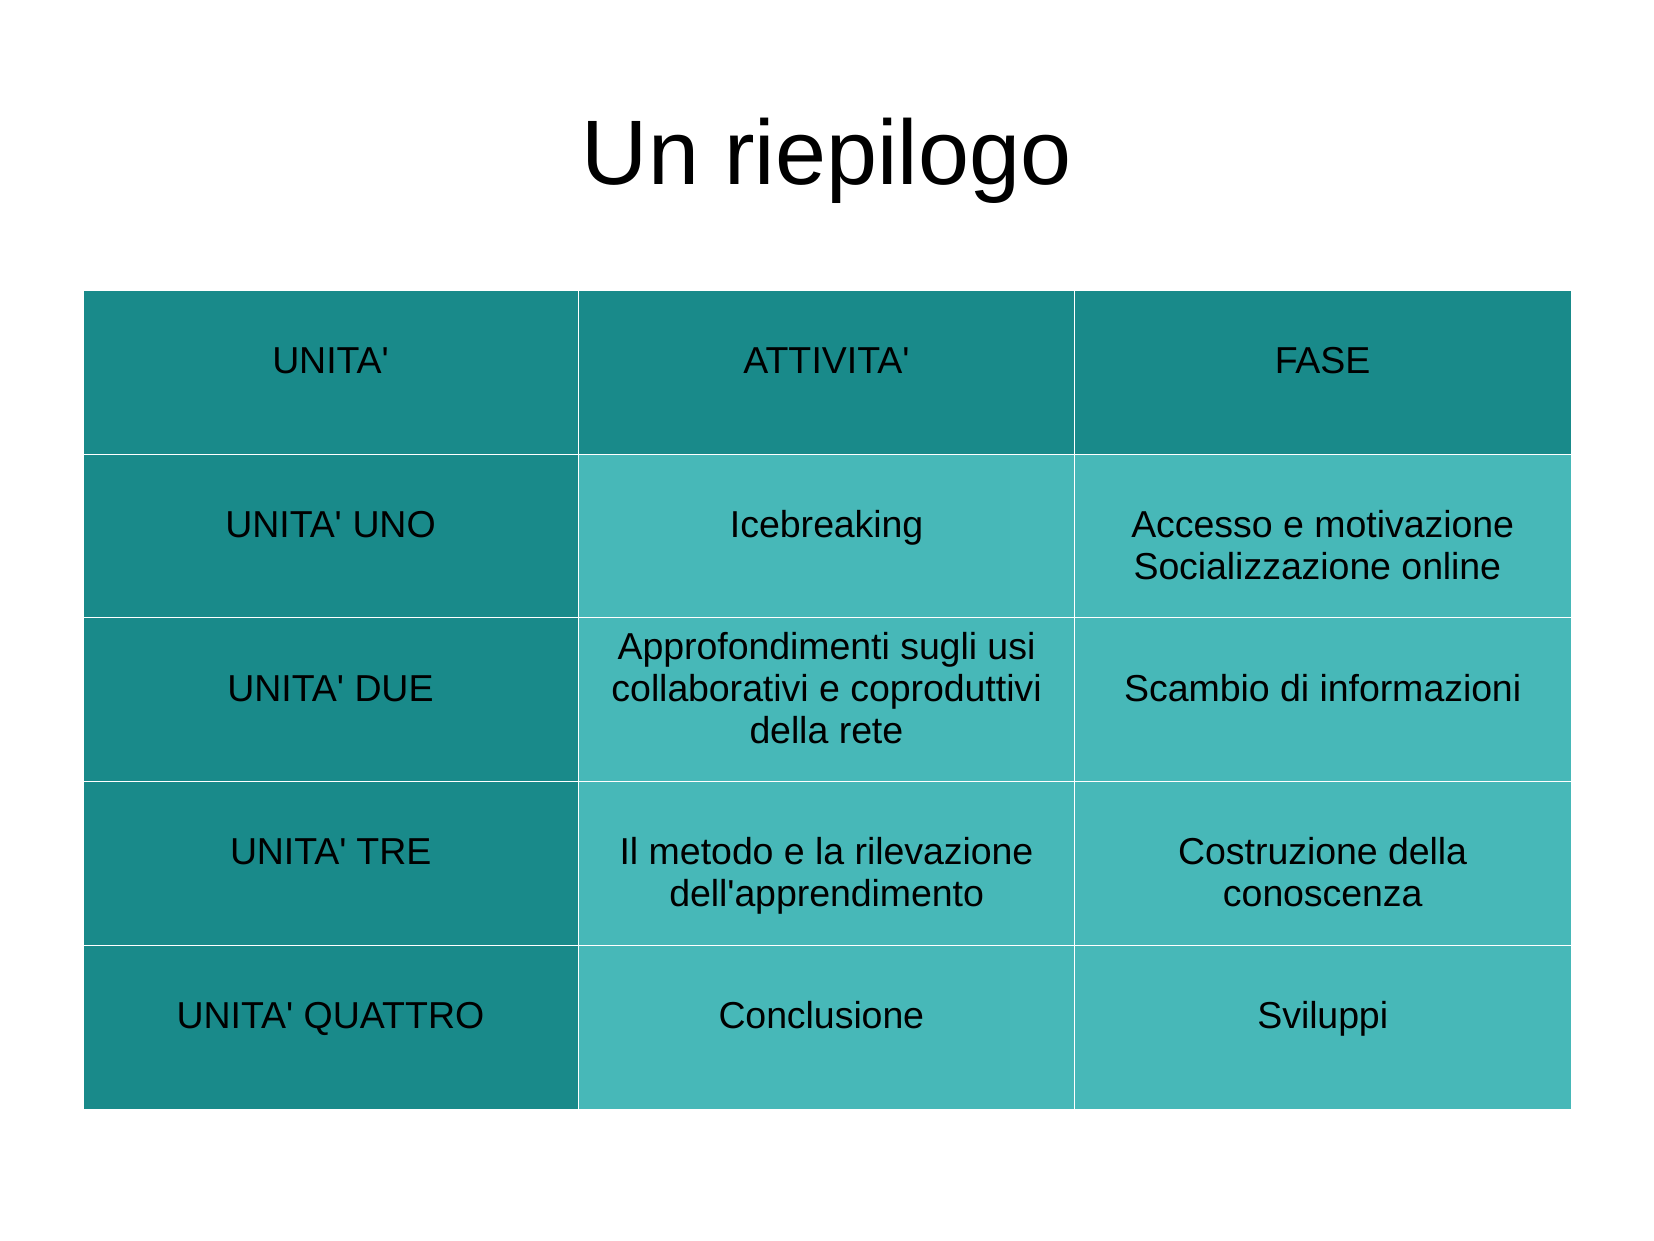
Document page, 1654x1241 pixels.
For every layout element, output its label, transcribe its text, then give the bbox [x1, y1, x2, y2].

title Un riepilogo [82, 49, 1571, 257]
table_cell Sviluppi [1075, 946, 1571, 1109]
table_cell Approfondimenti sugli usi collaborativi e coproduttivi della rete [579, 618, 1074, 781]
table_header UNITA' [84, 291, 578, 454]
table_cell UNITA' QUATTRO [84, 946, 578, 1109]
table_cell UNITA' TRE [84, 782, 578, 945]
table_header ATTIVITA' [579, 291, 1074, 454]
table_cell Accesso e motivazione Socializzazione online [1075, 455, 1571, 617]
table_cell Conclusione [579, 946, 1074, 1109]
table_cell UNITA' UNO [84, 455, 578, 617]
table_cell UNITA' DUE [84, 618, 578, 781]
table_cell Il metodo e la rilevazione dell'apprendimento [579, 782, 1074, 945]
table_header FASE [1075, 291, 1571, 454]
table_cell Icebreaking [579, 455, 1074, 617]
table_cell Scambio di informazioni [1075, 618, 1571, 781]
table_cell Costruzione della conoscenza [1075, 782, 1571, 945]
